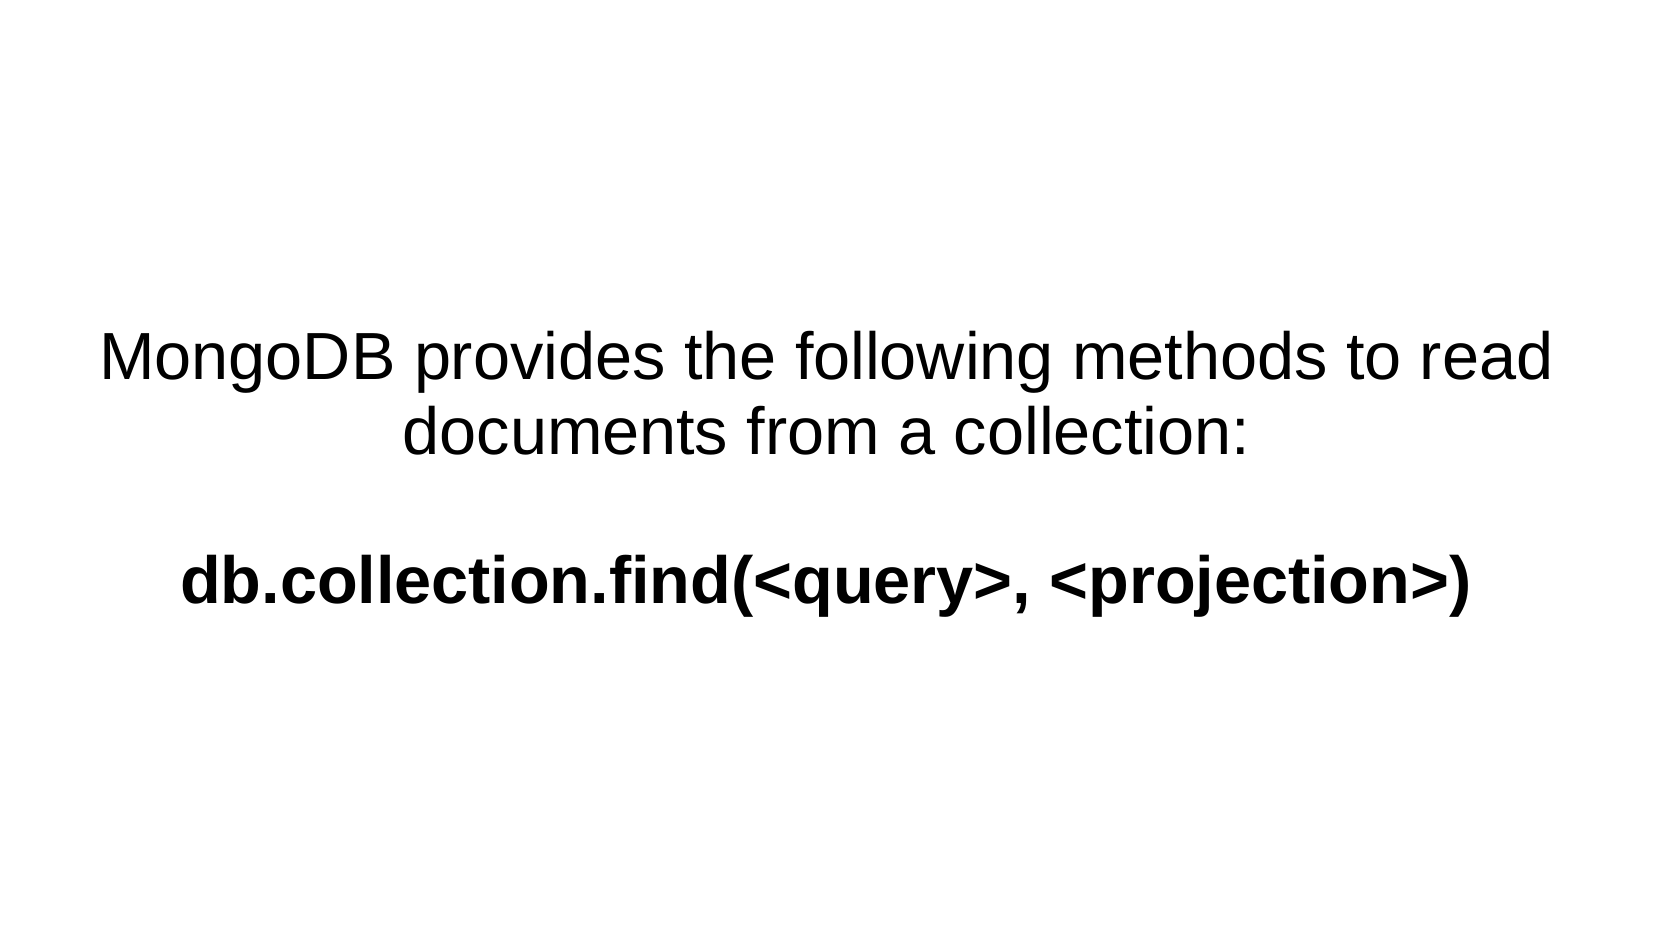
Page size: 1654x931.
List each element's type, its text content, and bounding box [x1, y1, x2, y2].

subtitle MongoDB provides the following methods to read documents from a collection: db.collection.find(<query>, <projection>) [82, 75, 1571, 863]
